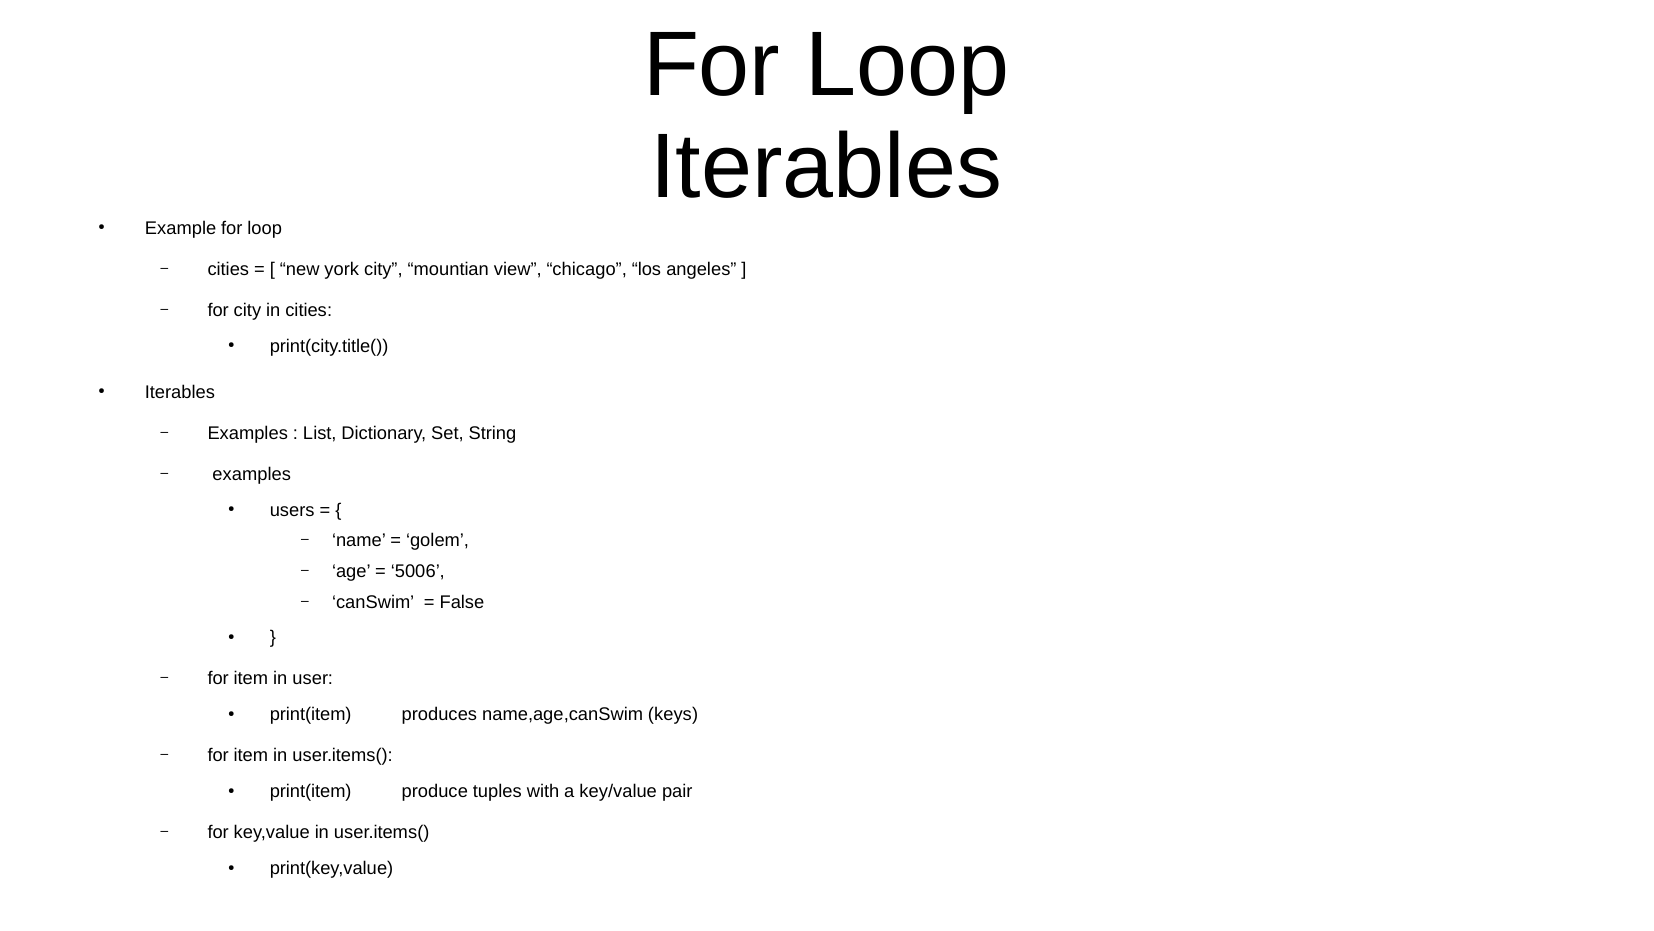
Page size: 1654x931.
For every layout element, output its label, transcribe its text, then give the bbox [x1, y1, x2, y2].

list Example for loop cities = [ “new york city”, “mountian view”, “chicago”, “los angeles” ] for city in cities: print(city.title()) Iterables Examples : List, Dictionary, Set, String examples users = { ‘name’ = ‘golem’, ‘age’ = ‘5006’, ‘canSwim’ = False } for item in user: print(item) produces name,age,canSwim (keys) for item in user.items(): print(item) produce tuples with a key/value pair for key,value in user.items() print(key,value) [82, 217, 1571, 886]
title For Loop Iterables [82, 12, 1571, 217]
